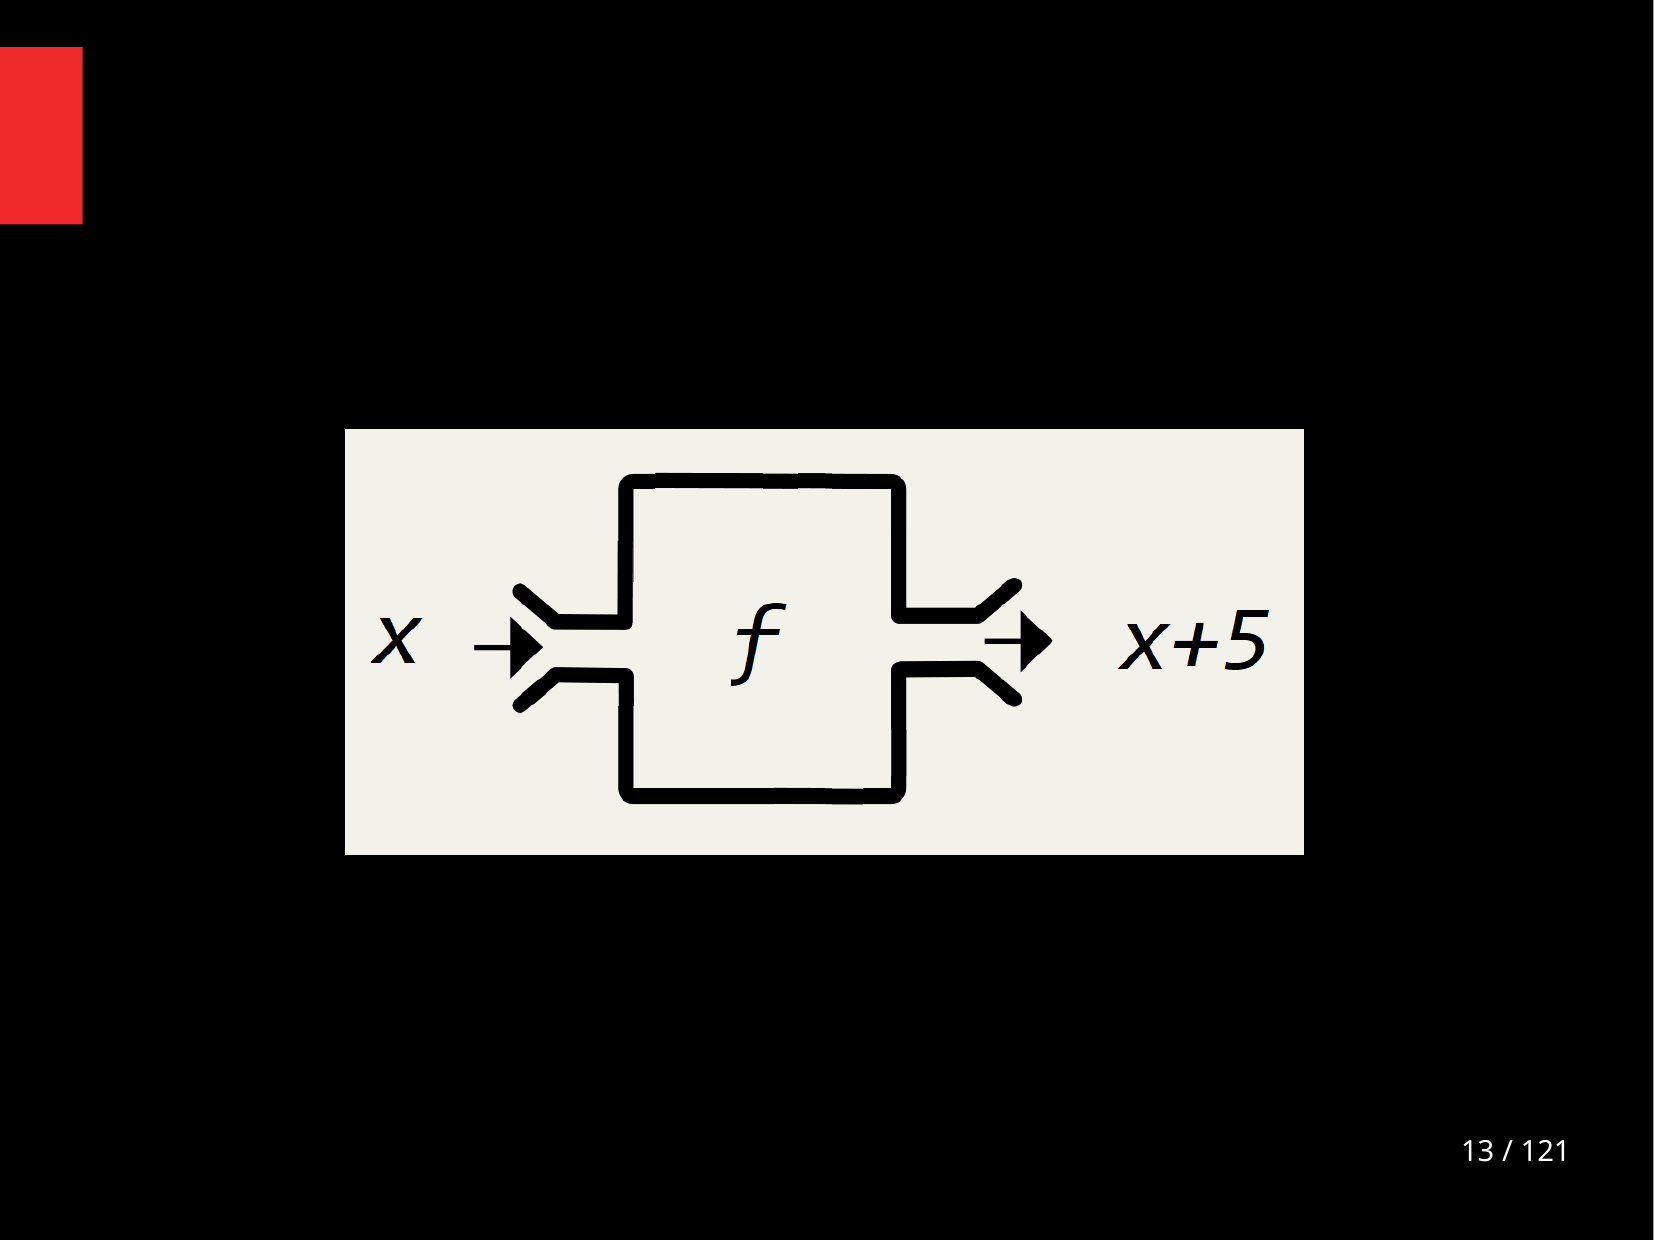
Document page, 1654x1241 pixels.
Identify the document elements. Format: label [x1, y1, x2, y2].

picture [345, 429, 1304, 856]
